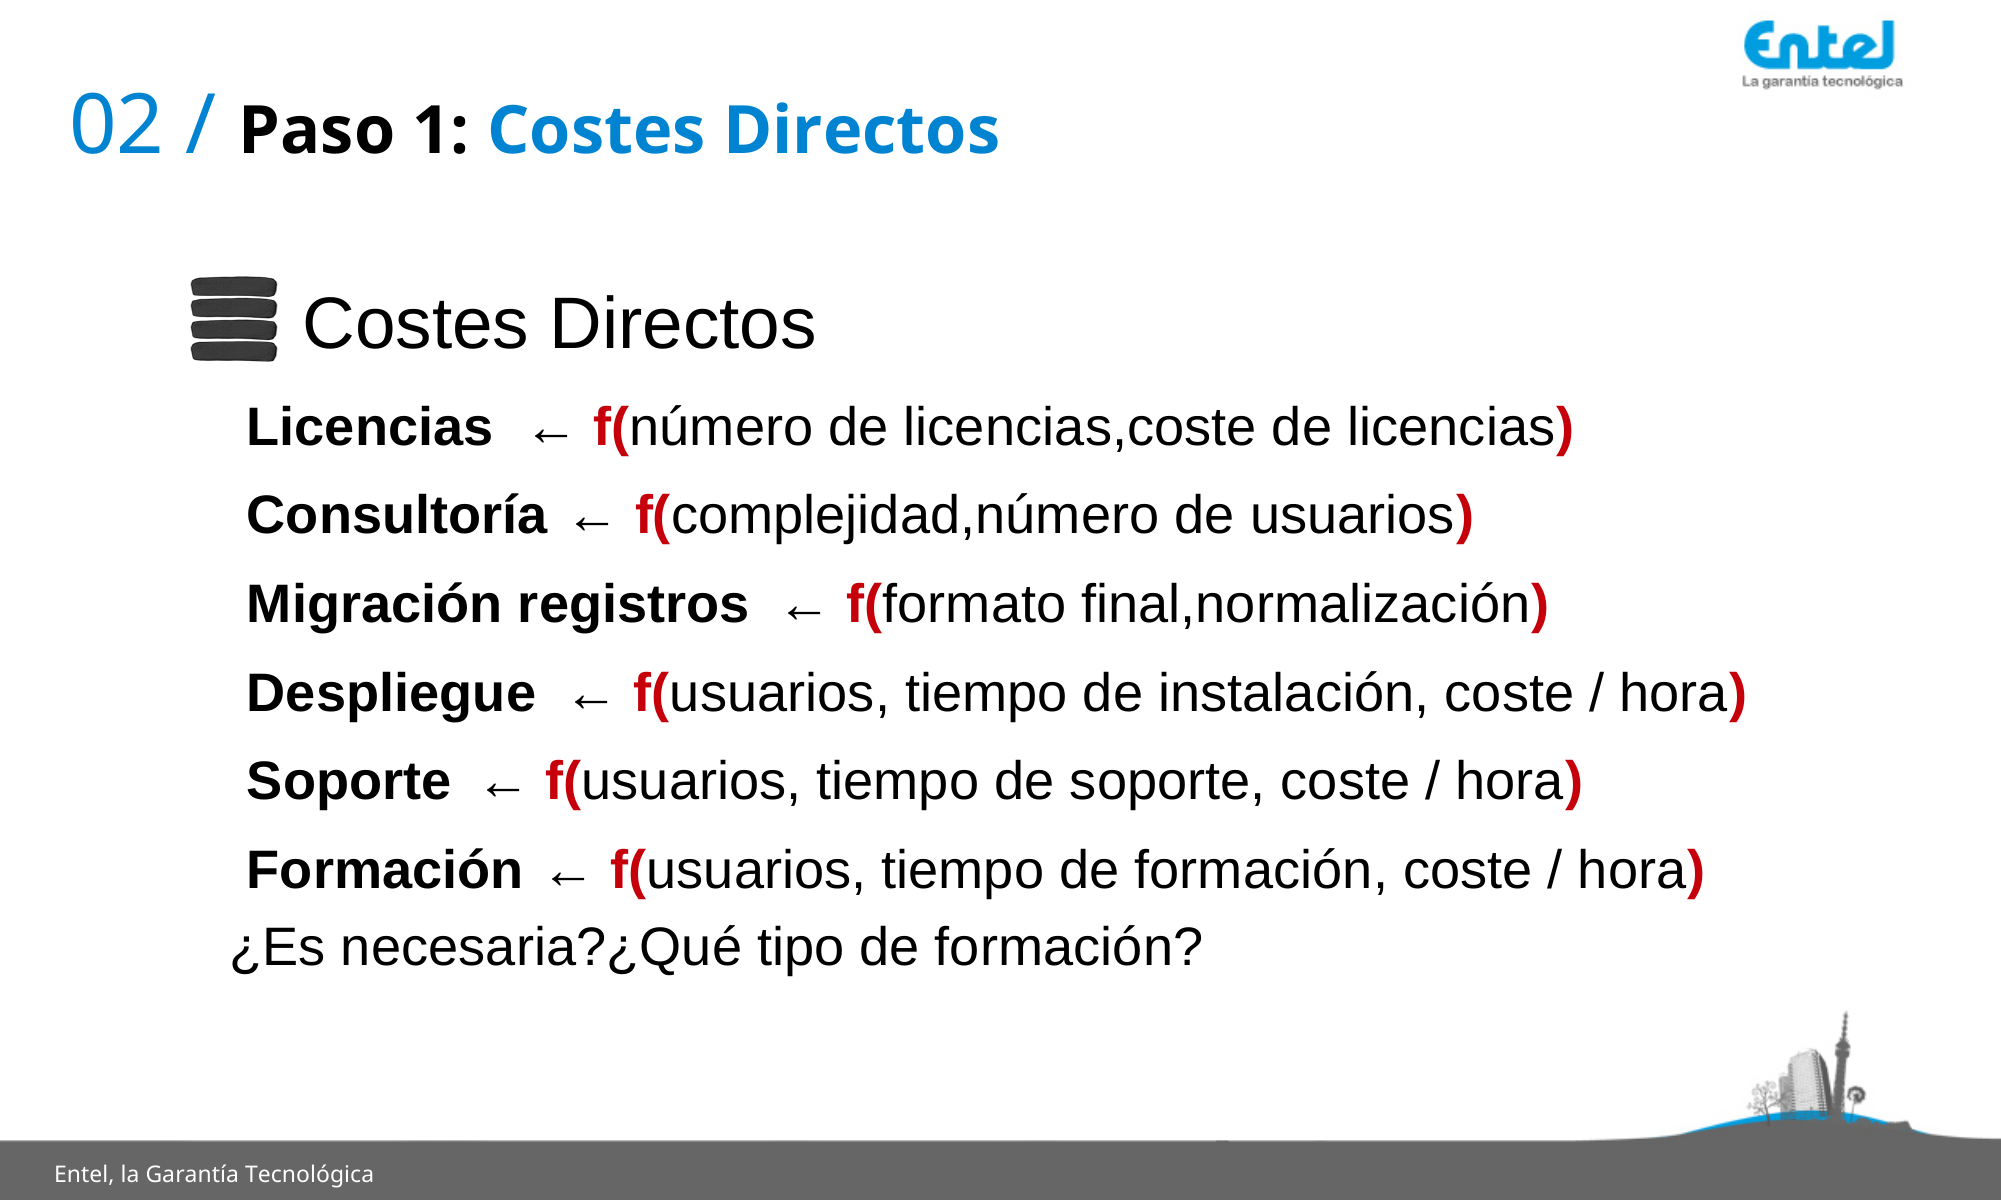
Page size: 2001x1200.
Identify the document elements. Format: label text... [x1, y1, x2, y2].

picture [0, 0, 2001, 1200]
text_box Entel, la Garantía Tecnológica [39, 1137, 966, 1198]
text_box Licencias [231, 383, 510, 464]
text_box Despliegue [232, 649, 552, 730]
text_box Formación [232, 826, 540, 903]
text_box ← f(formato final,normalización) [766, 561, 1565, 641]
text_box ¿Es necesaria?¿Qué tipo de formación? [214, 903, 1235, 984]
text_box Migración registros [232, 561, 766, 641]
text_box 02 / Paso 1: Costes Directos [51, 61, 1625, 202]
text_box Consultoría [232, 472, 564, 553]
text_box ← f(usuarios, tiempo de instalación, coste / hora) [552, 649, 1763, 730]
text_box Soporte [232, 738, 468, 818]
text_box ← f(número de licencias,coste de licencias) [510, 383, 1590, 464]
text_box ← f(complejidad,número de usuarios) [564, 472, 1490, 553]
text_box ← f(usuarios, tiempo de formación, coste / hora) [540, 826, 1721, 907]
text_box Costes Directos [287, 268, 833, 371]
text_box ← f(usuarios, tiempo de soporte, coste / hora) [468, 738, 1599, 818]
